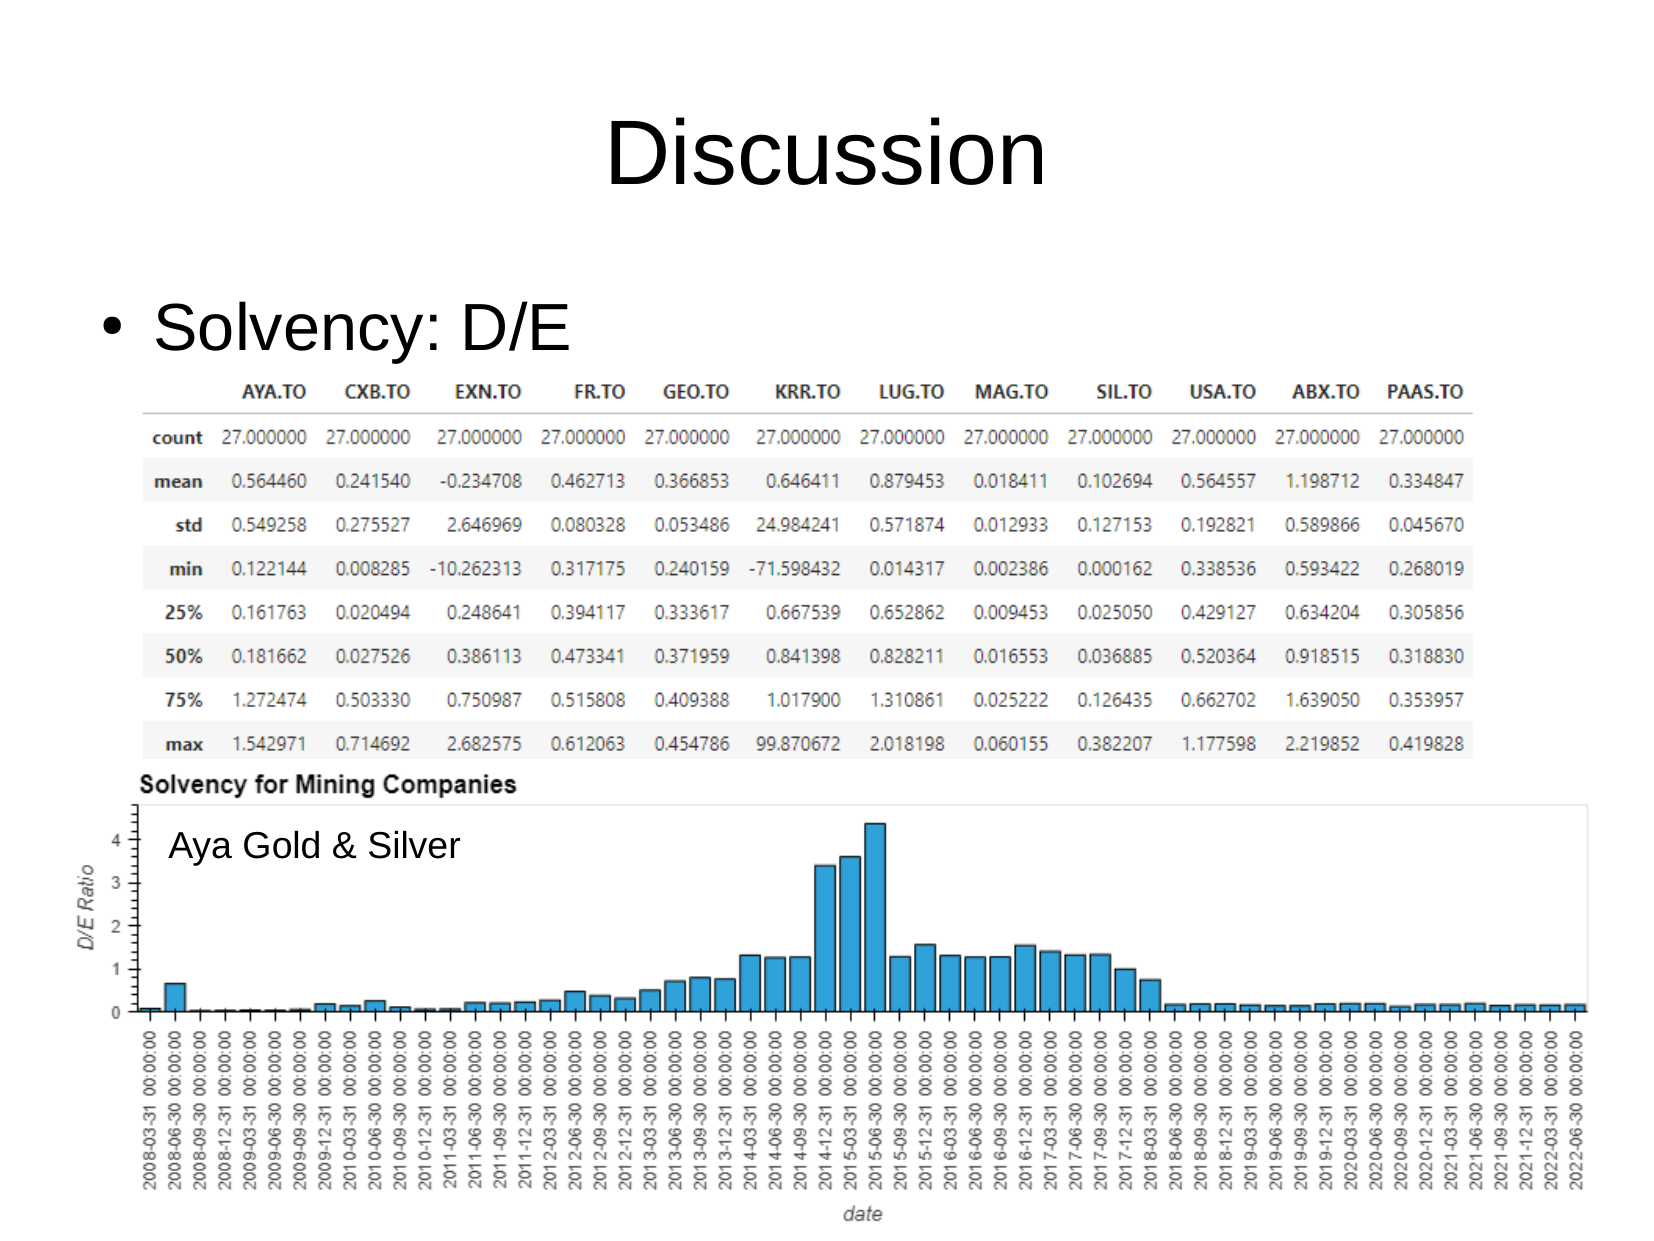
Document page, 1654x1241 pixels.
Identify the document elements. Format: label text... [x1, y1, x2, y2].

text_box Aya Gold & Silver [153, 817, 650, 875]
title Discussion [82, 49, 1571, 257]
picture [70, 366, 1634, 1229]
list Solvency: D/E [82, 290, 1571, 759]
